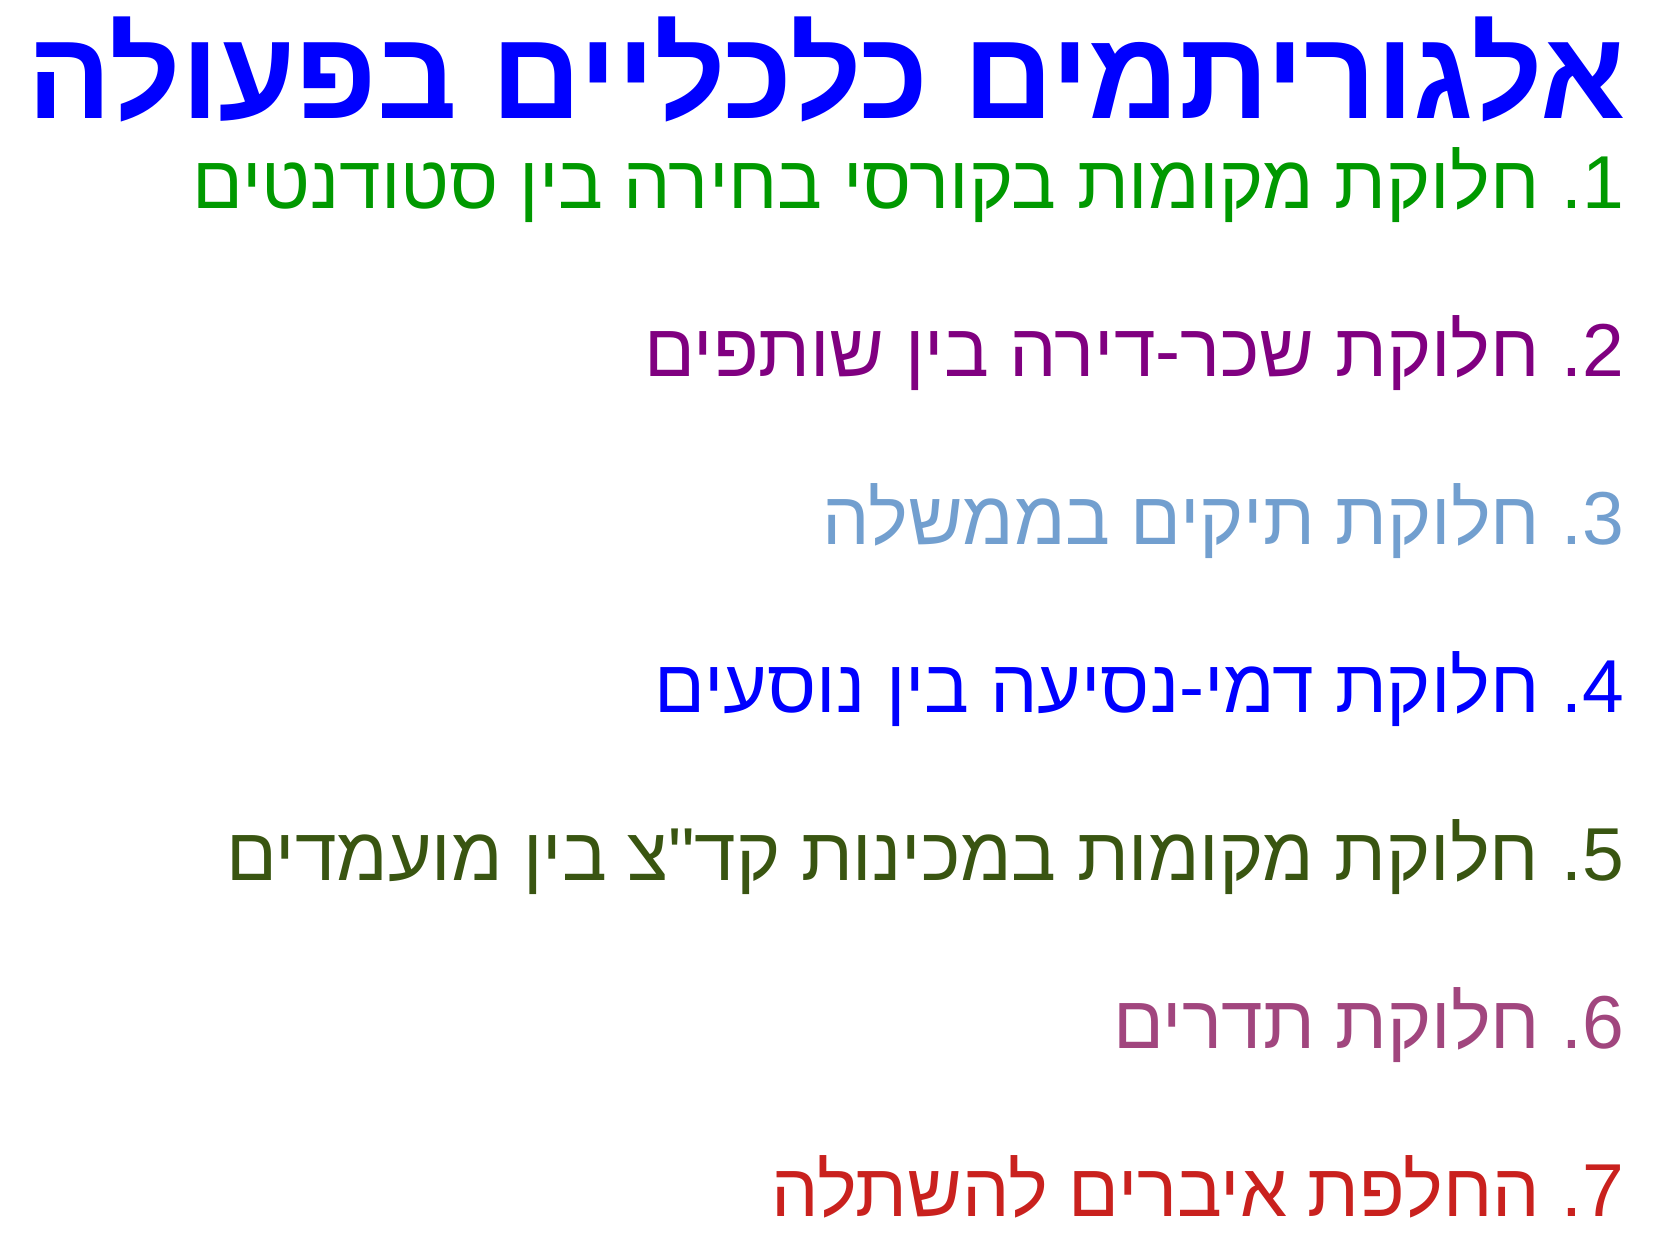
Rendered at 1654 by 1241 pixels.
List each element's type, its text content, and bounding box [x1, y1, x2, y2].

text_box 1. חלוקת מקומות בקורסי בחירה בין סטודנטים 2. חלוקת שכר-דירה בין שותפים 3. חלוקת תיקים בממשלה 4. חלוקת דמי-נסיעה בין נוסעים 5. חלוקת מקומות במכינות קד"צ בין מועמדים 6. חלוקת תדרים 7. החלפת איברים להשתלה [0, 133, 1639, 1241]
title אלגוריתמים כלכליים בפעולה [0, 0, 1654, 151]
